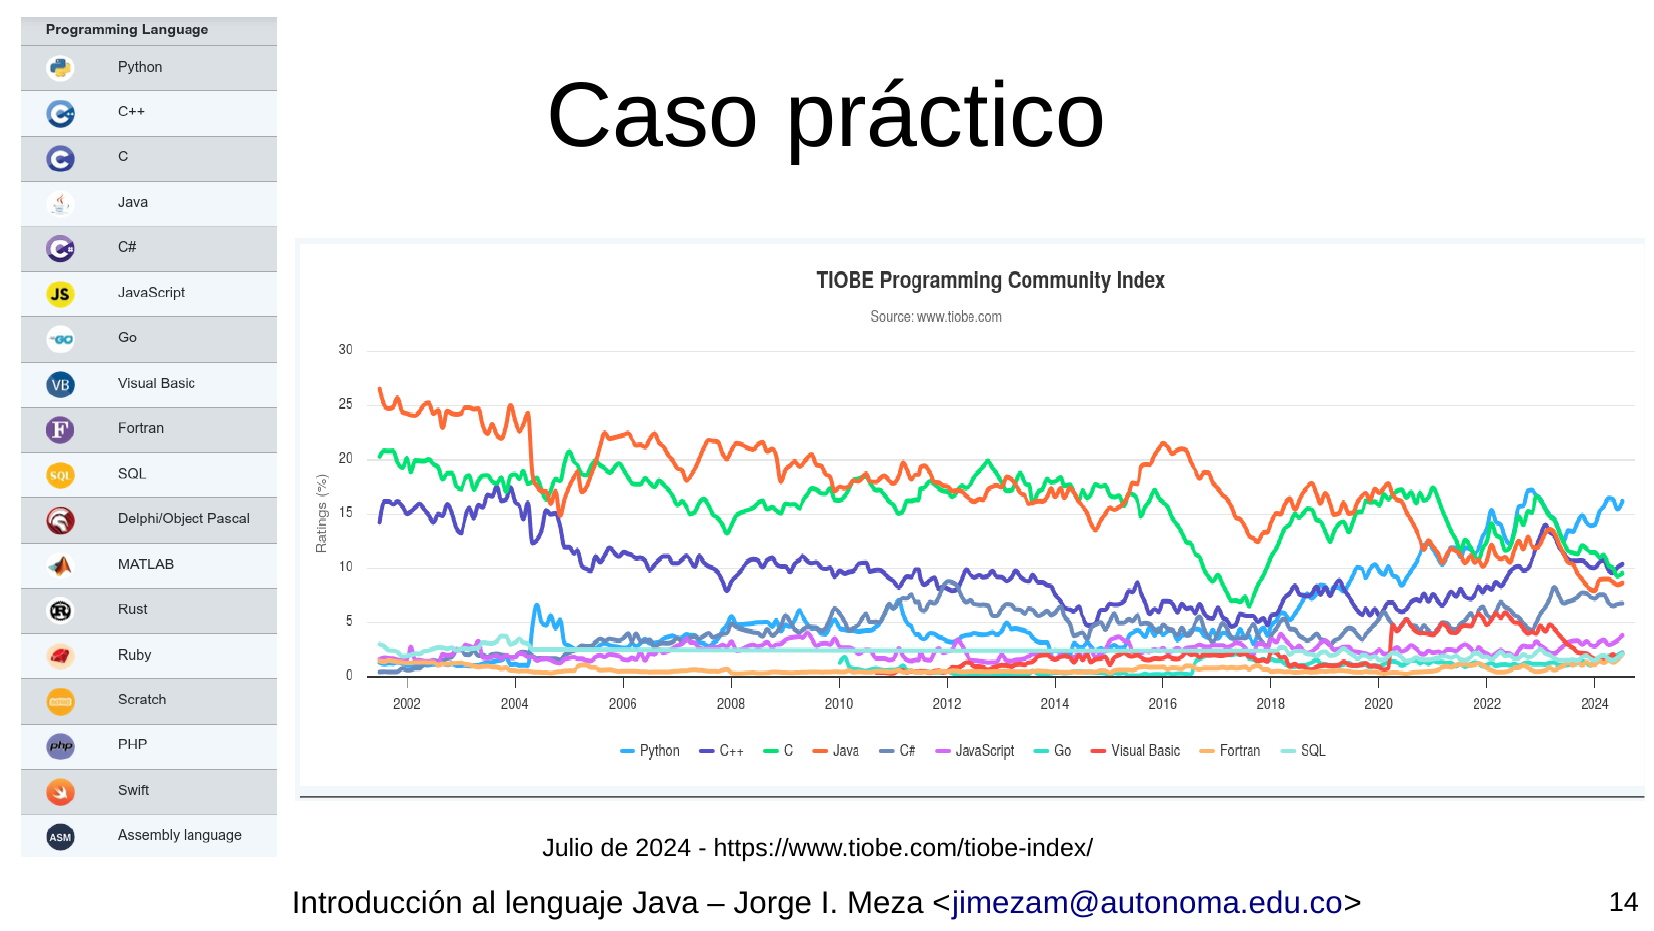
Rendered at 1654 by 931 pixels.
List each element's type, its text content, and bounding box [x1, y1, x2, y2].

text_box Julio de 2024 - https://www.tiobe.com/tiobe-index/ [527, 826, 1127, 884]
picture [21, 17, 277, 857]
picture [295, 238, 1645, 801]
title Caso práctico [277, 37, 1571, 193]
